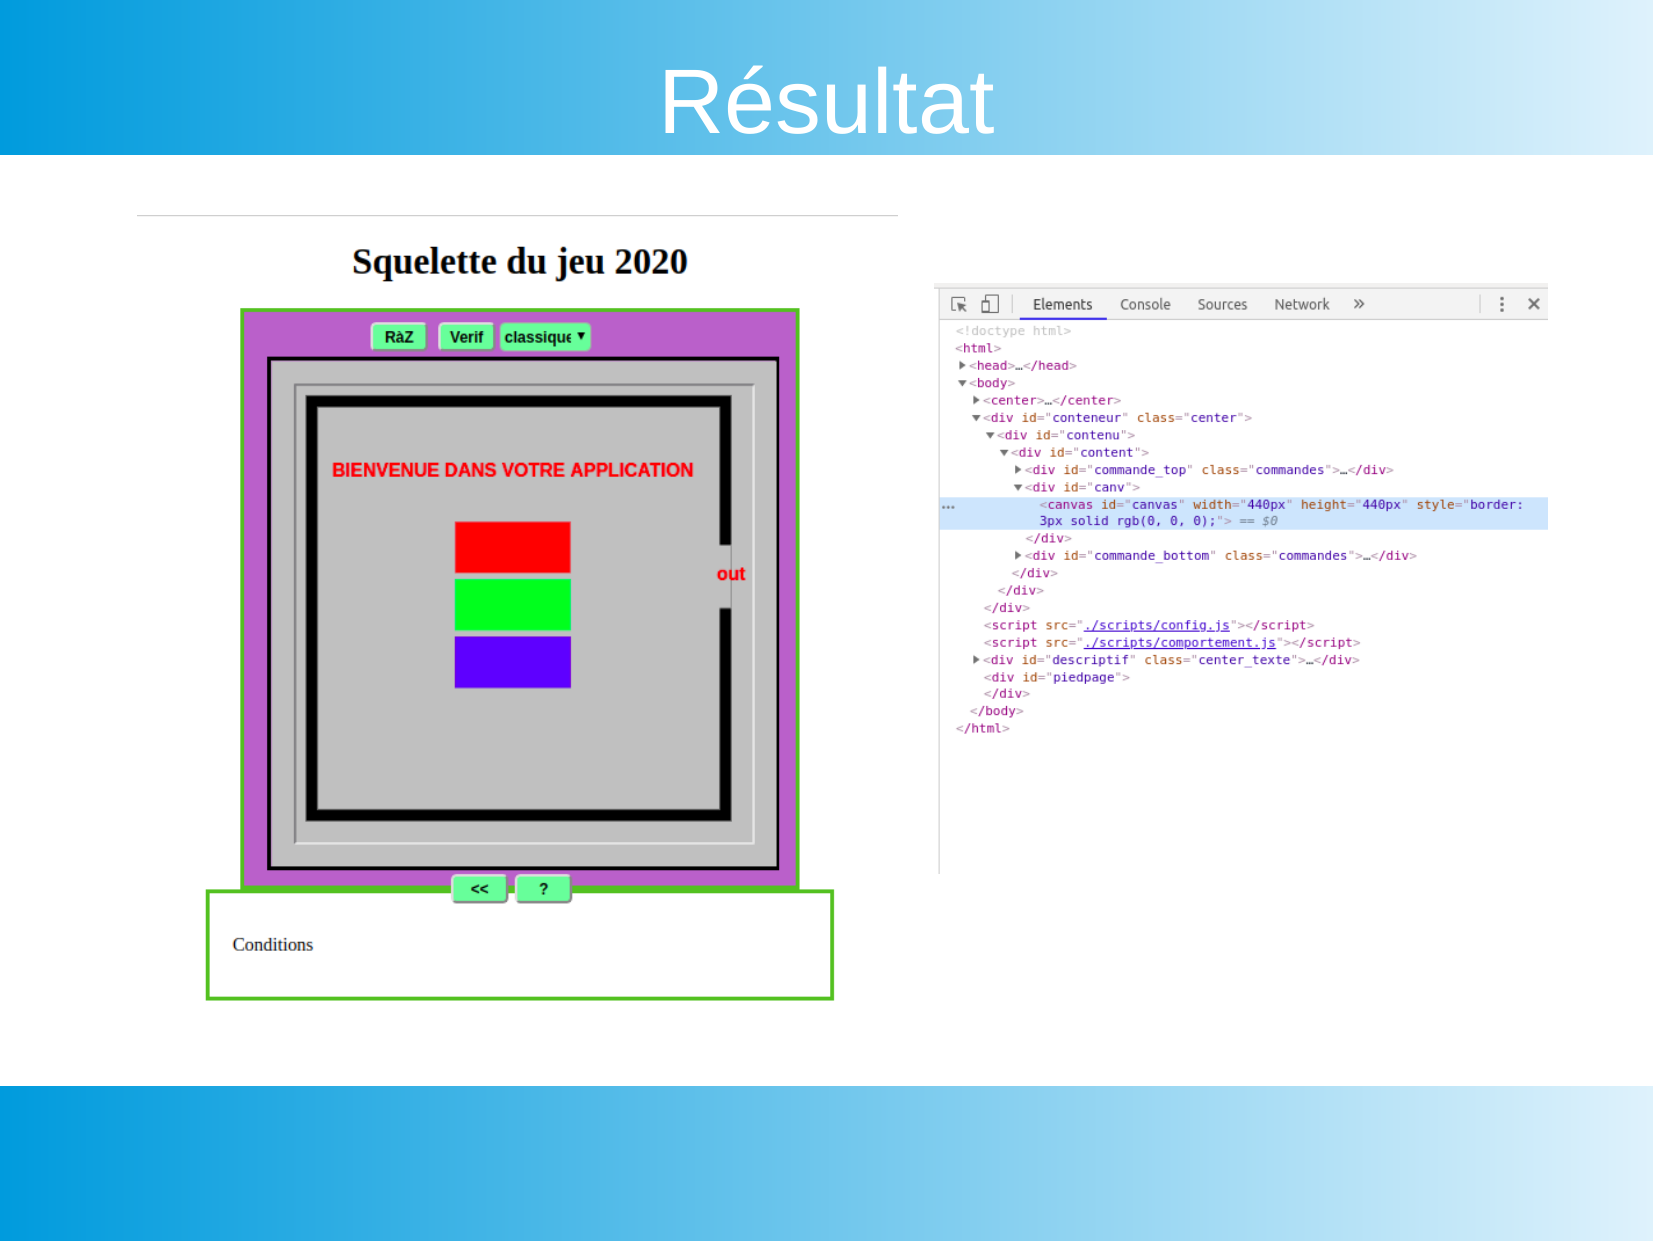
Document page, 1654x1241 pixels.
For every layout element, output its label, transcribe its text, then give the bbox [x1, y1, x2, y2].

title Résultat [82, 49, 1571, 155]
picture [137, 215, 898, 1016]
picture [934, 283, 1548, 875]
